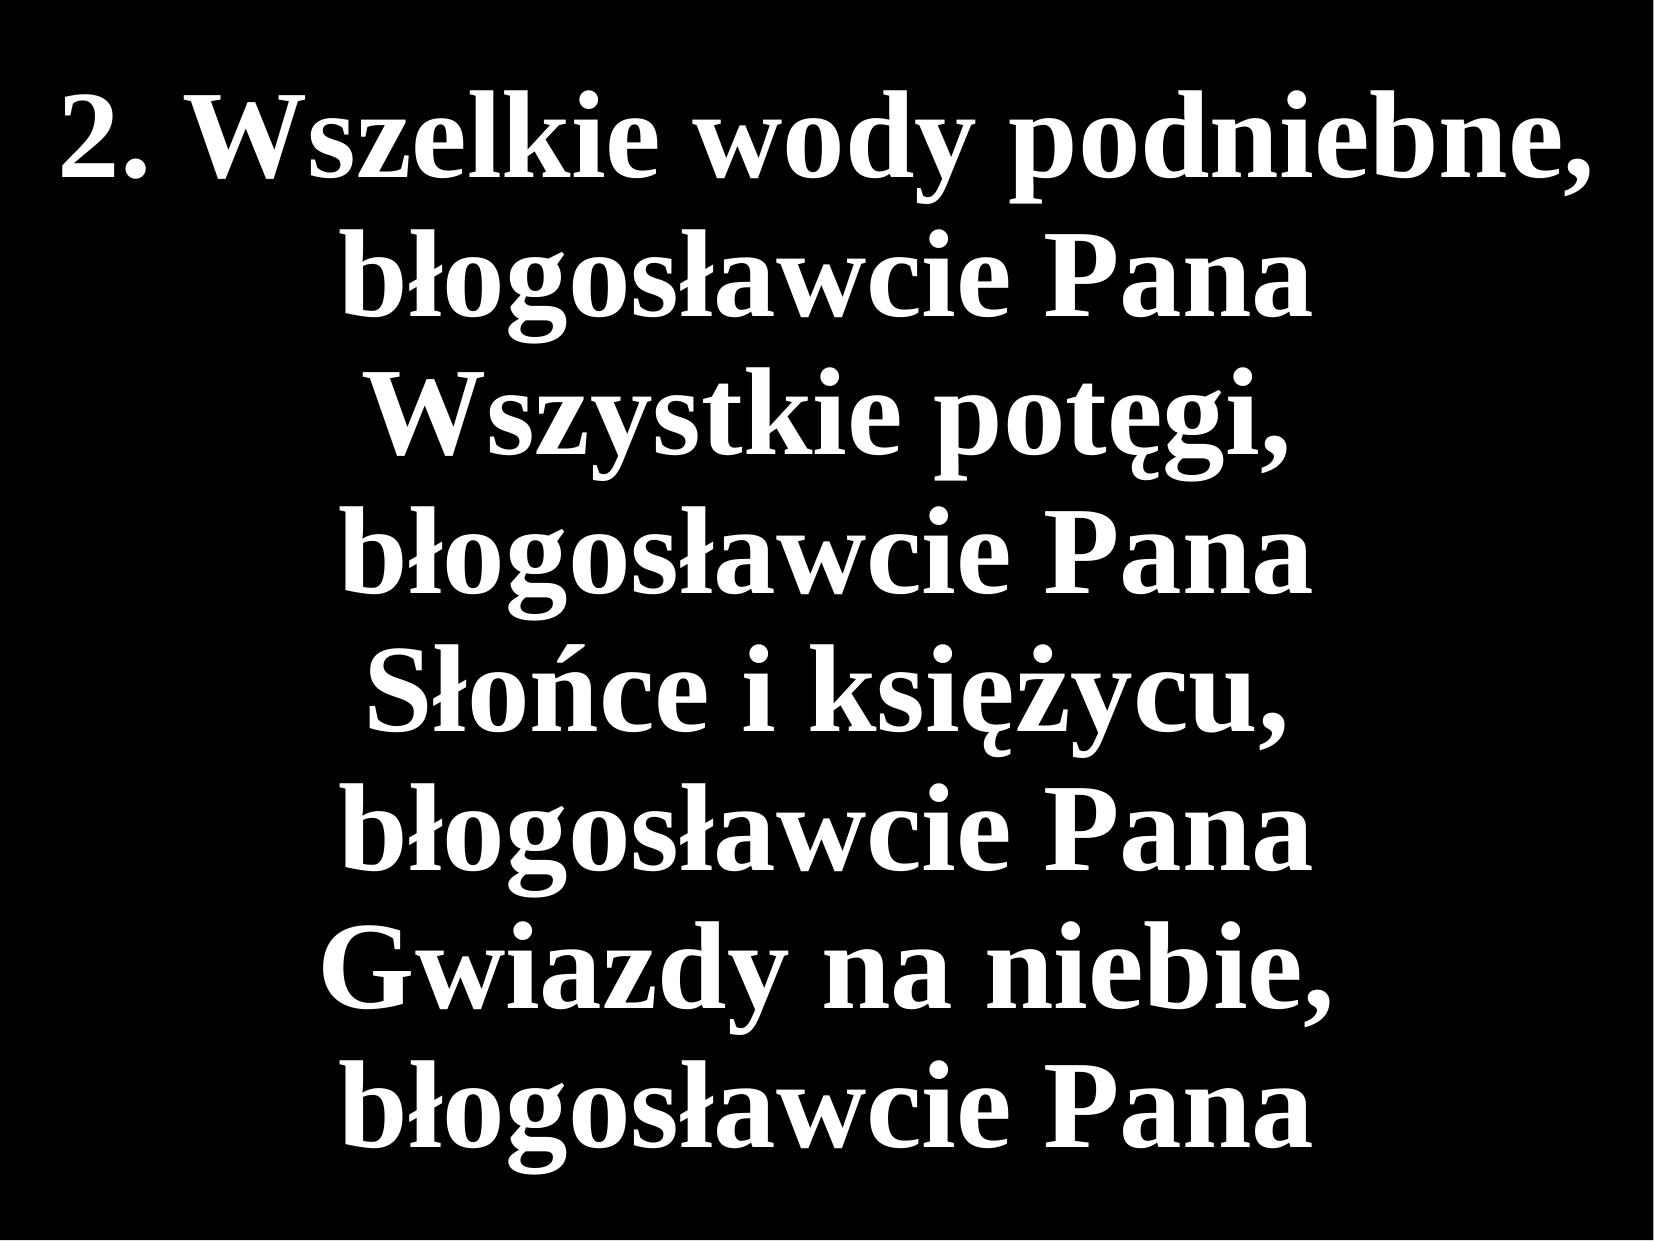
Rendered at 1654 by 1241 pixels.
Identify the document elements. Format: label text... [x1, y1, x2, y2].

title 2. Wszelkie wody podniebne, błogosławcie Pana Wszystkie potęgi, błogosławcie Pana Słońce i księżycu, błogosławcie Pana Gwiazdy na niebie, błogosławcie Pana [0, 0, 1654, 1241]
